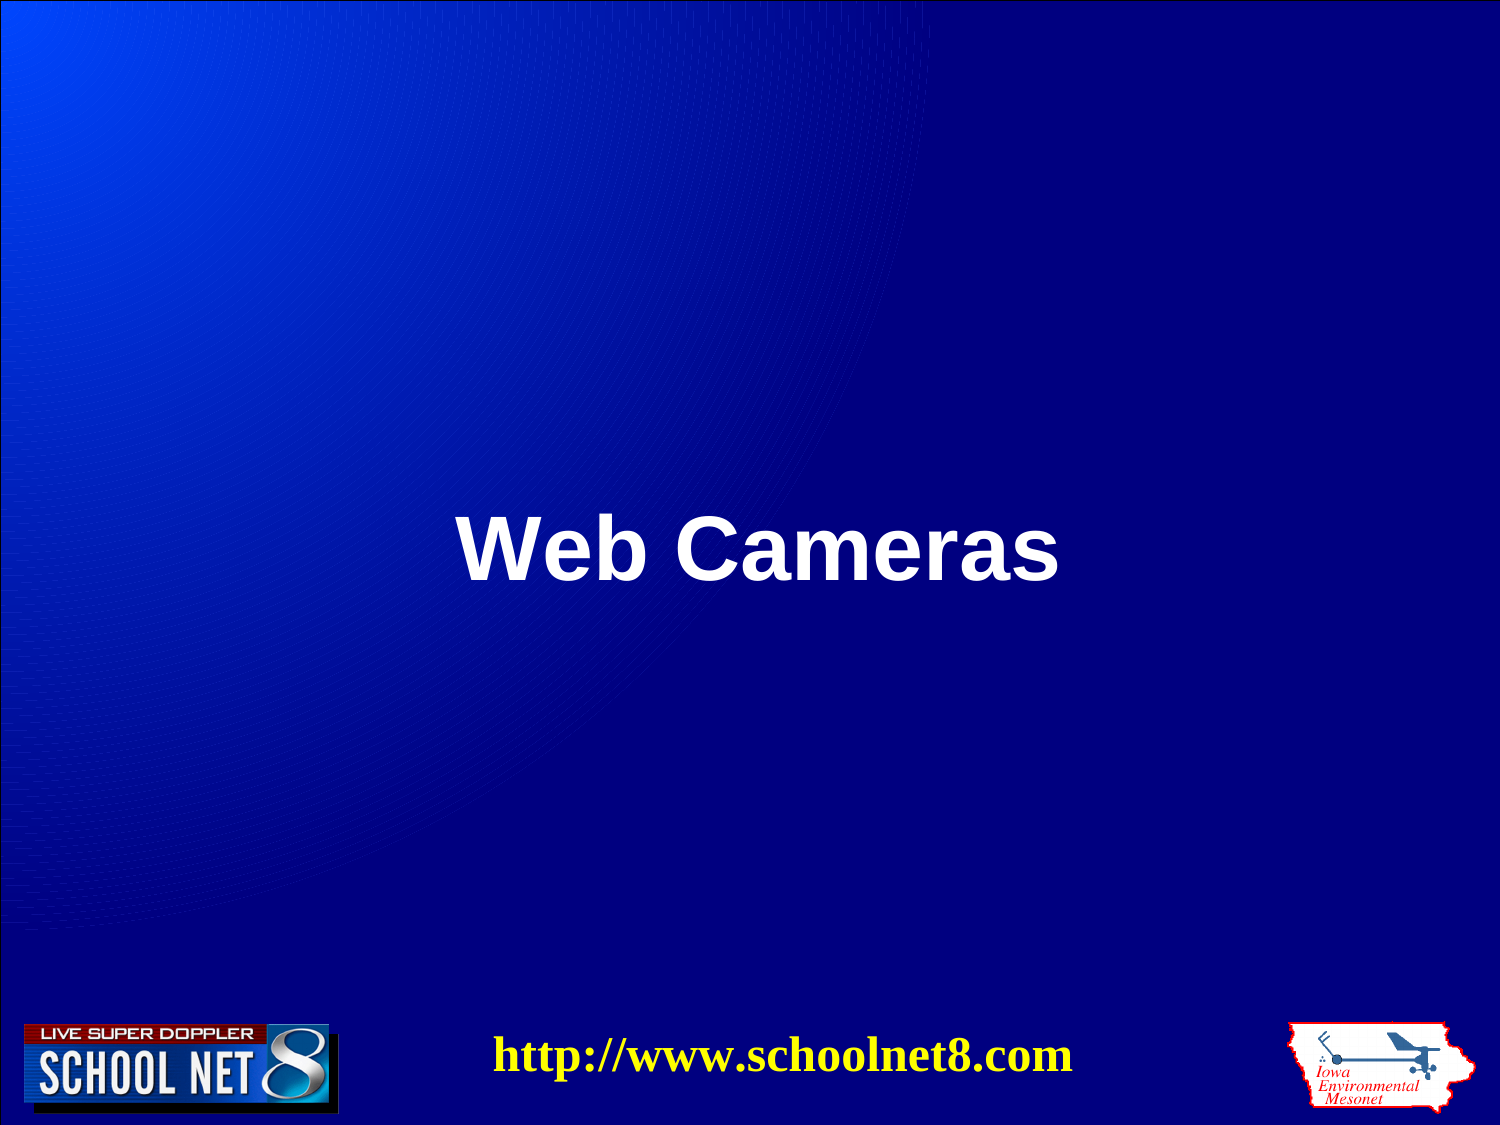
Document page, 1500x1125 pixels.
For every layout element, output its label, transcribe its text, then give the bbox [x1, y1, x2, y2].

picture [24, 1024, 329, 1103]
picture [1287, 1021, 1476, 1114]
title Web Cameras [121, 431, 1397, 662]
